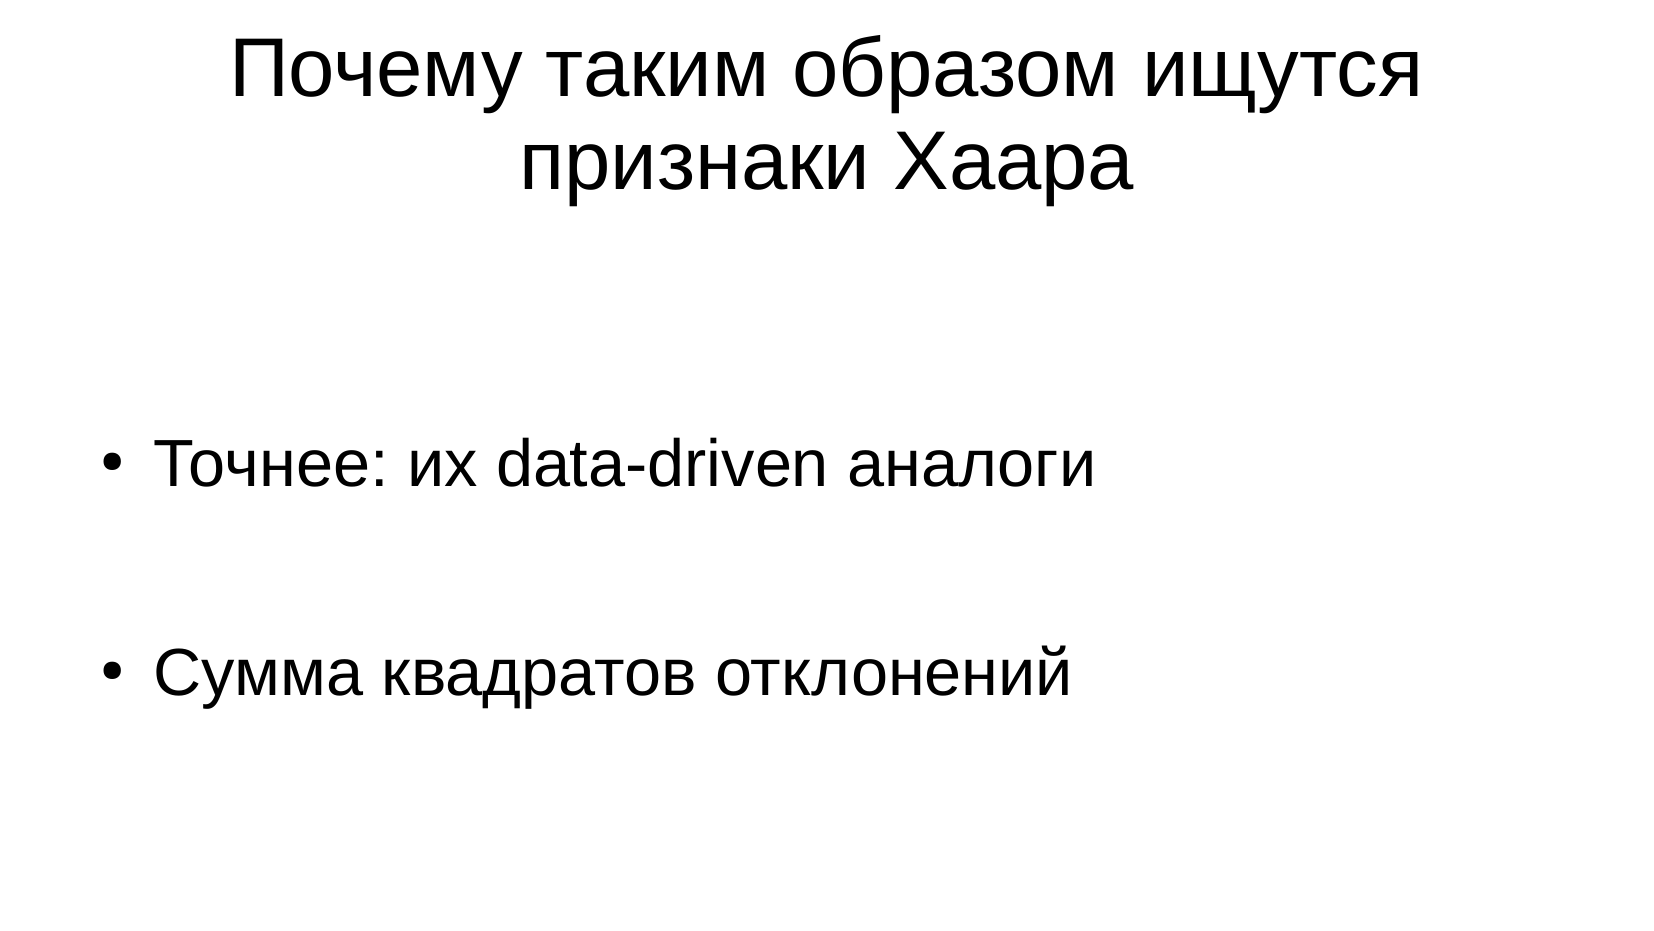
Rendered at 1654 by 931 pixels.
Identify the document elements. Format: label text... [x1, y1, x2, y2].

list Точнее: их data-driven аналоги Сумма квадратов отклонений [82, 217, 1571, 758]
title Почему таким образом ищутся признаки Хаара [82, 21, 1571, 208]
